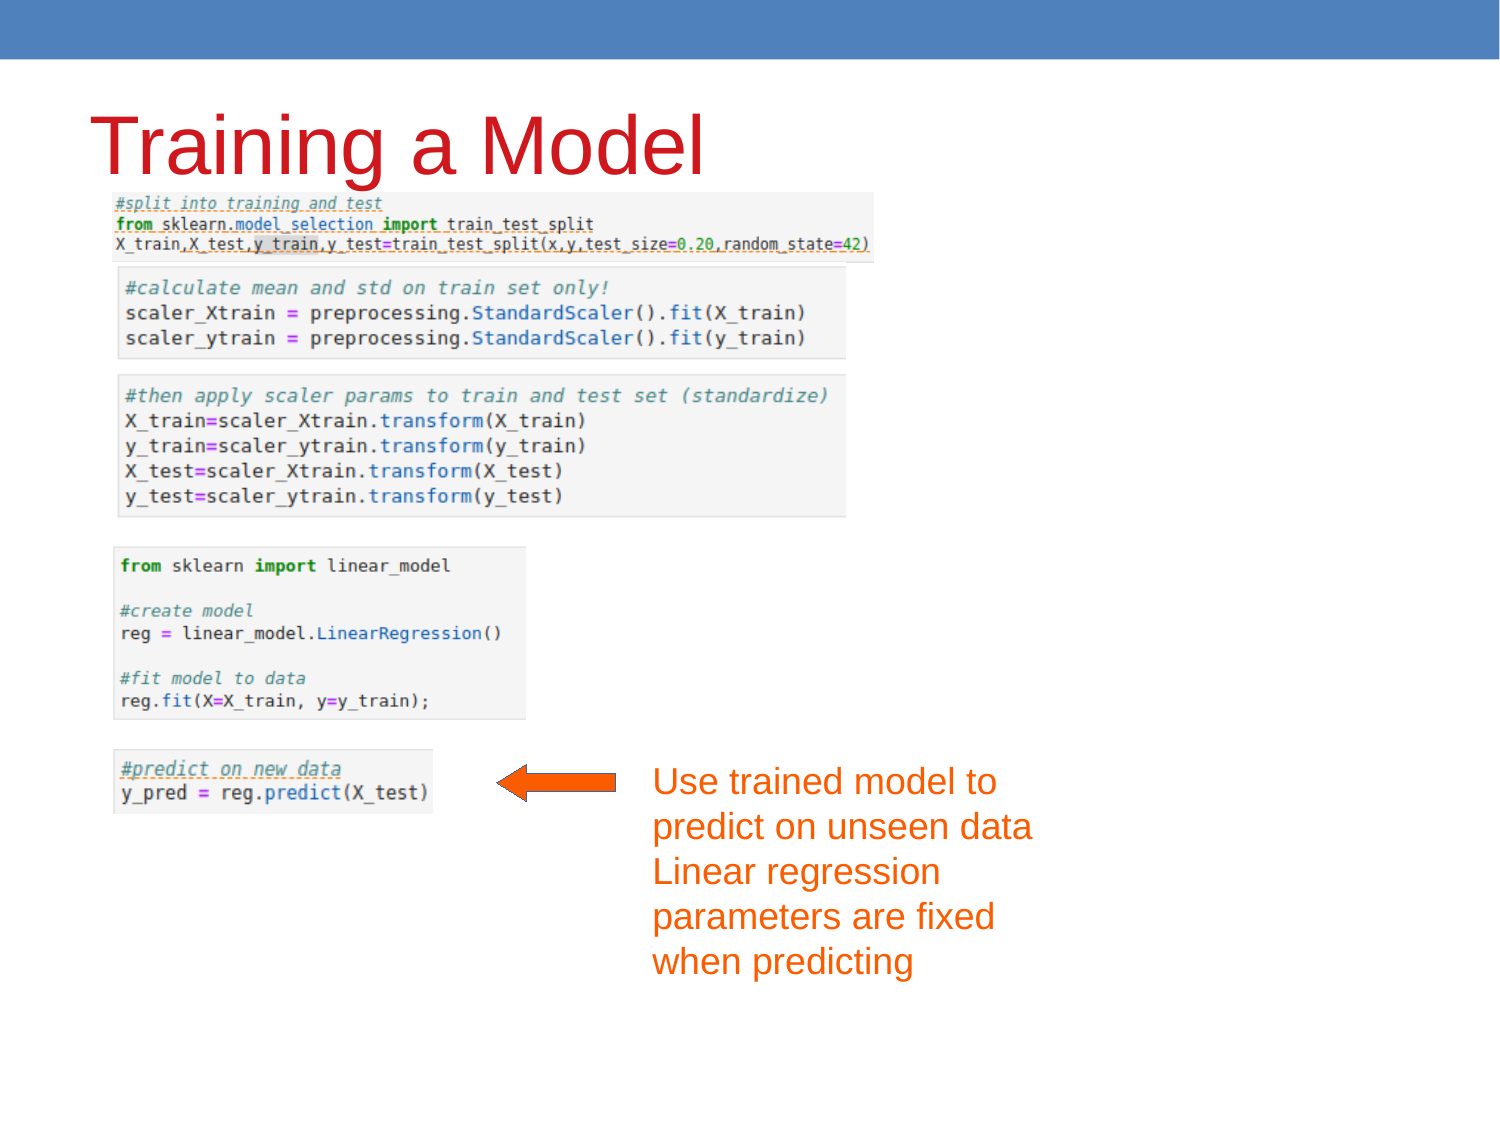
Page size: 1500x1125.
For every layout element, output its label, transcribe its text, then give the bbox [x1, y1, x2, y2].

picture [112, 192, 874, 526]
text_box Training a Model [75, 87, 1425, 250]
text_box Use trained model to predict on unseen data Linear regression parameters are fixed when predicting [637, 749, 1050, 849]
text_box [496, 764, 616, 802]
picture [112, 749, 433, 814]
picture [112, 544, 526, 724]
